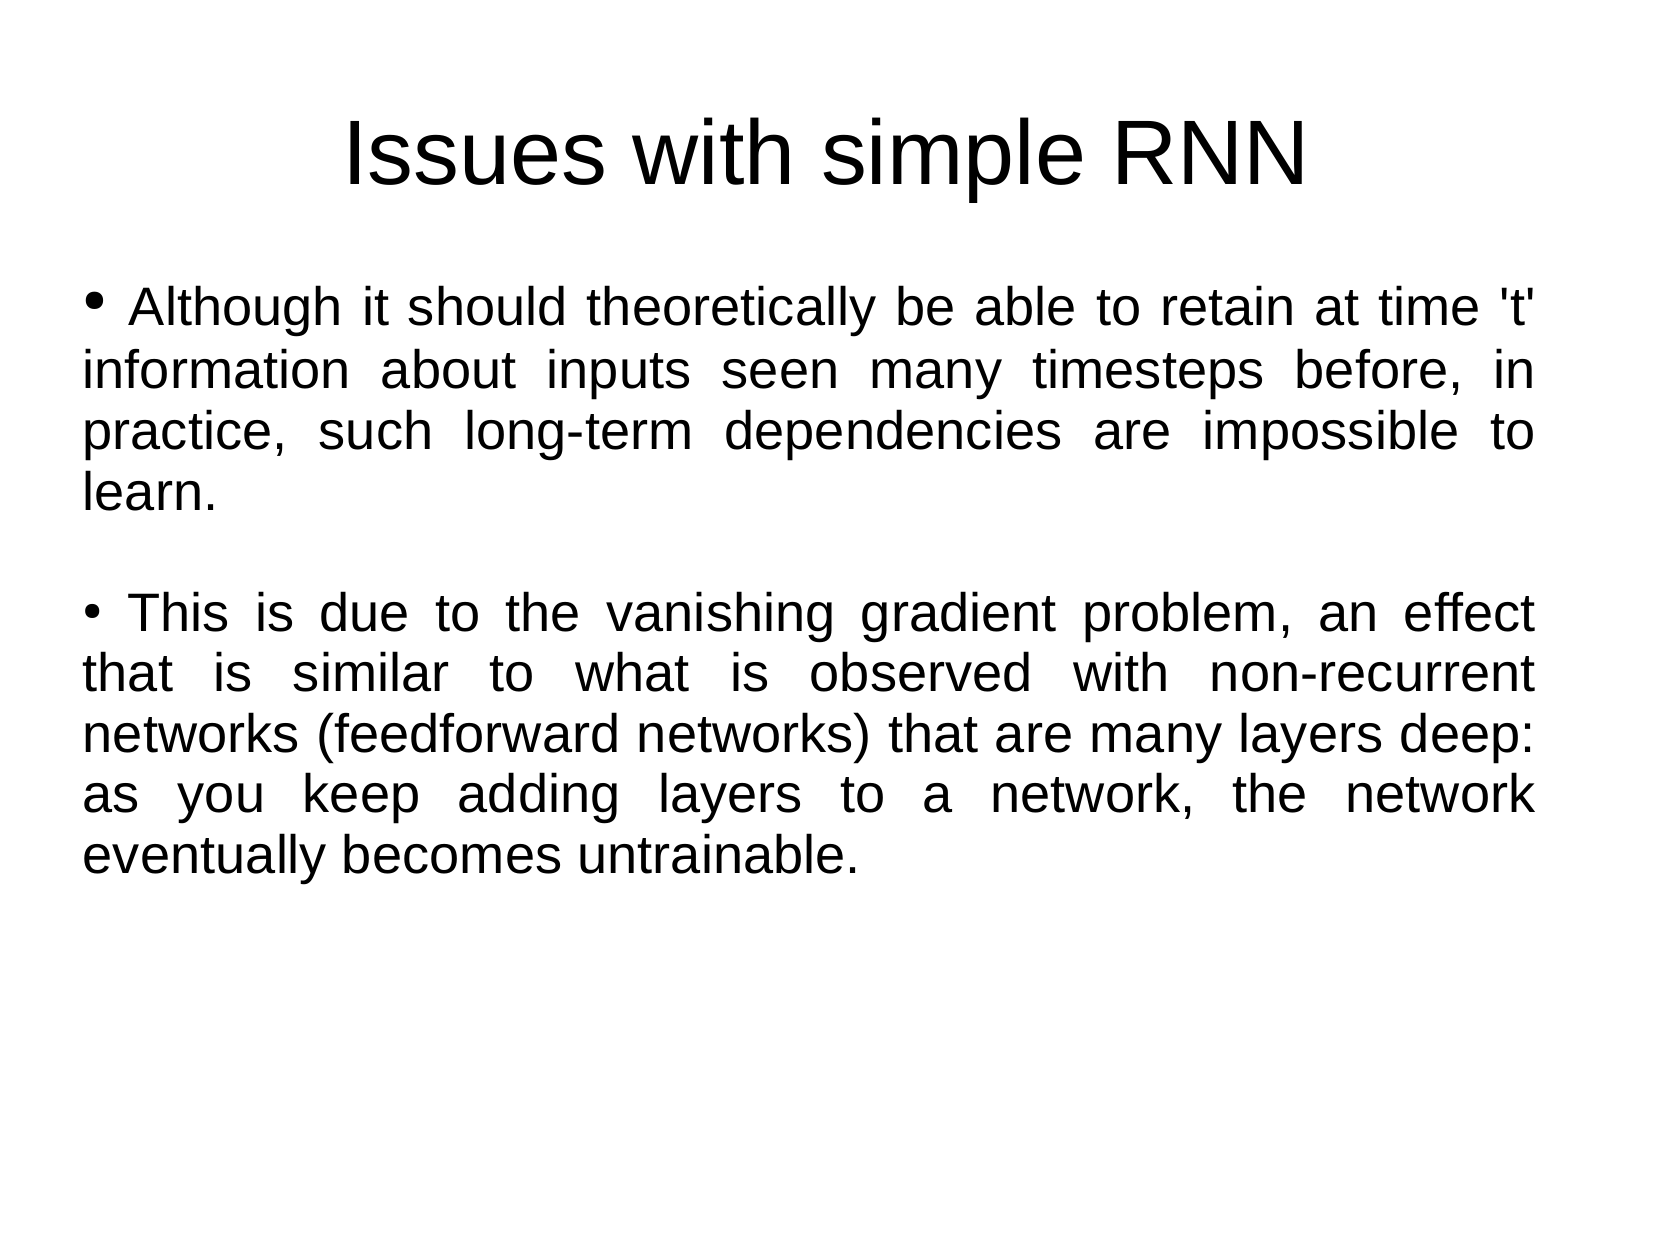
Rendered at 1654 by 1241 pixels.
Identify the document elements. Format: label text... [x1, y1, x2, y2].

title Issues with simple RNN [82, 49, 1571, 257]
subtitle Although it should theoretically be able to retain at time 't' information about inputs seen many timesteps before, in practice, such long-term dependencies are impossible to learn. This is due to the vanishing gradient problem, an effect that is similar to what is observed with non-recurrent networks (feedforward networks) that are many layers deep: as you keep adding layers to a network, the network eventually becomes untrainable. [82, 265, 1538, 1035]
